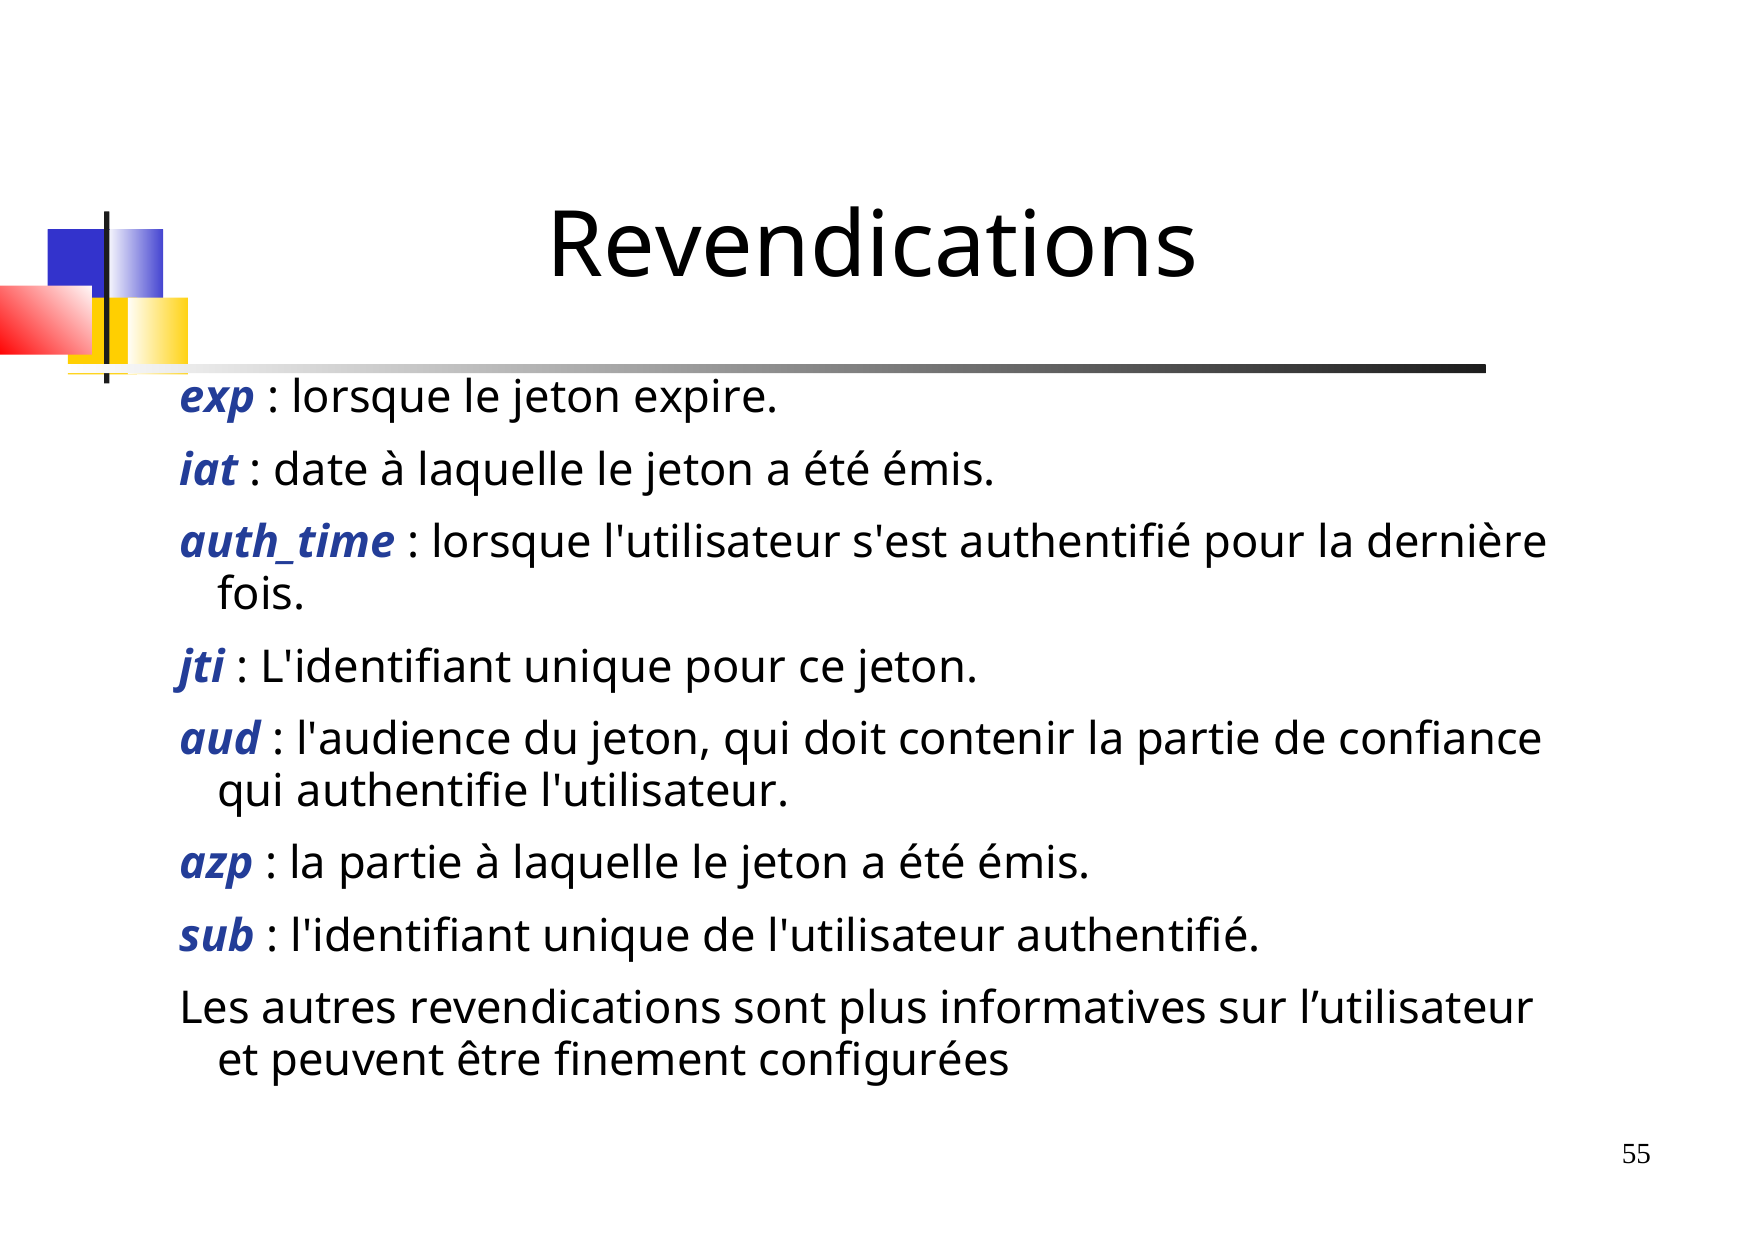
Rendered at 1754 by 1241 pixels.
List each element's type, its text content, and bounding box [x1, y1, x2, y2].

list exp : lorsque le jeton expire. iat : date à laquelle le jeton a été émis. auth_time : lorsque l'utilisateur s'est authentifié pour la dernière fois. jti : L'identifiant unique pour ce jeton. aud : l'audience du jeton, qui doit contenir la partie de confiance qui authentifie l'utilisateur. azp : la partie à laquelle le jeton a été émis. sub : l'identifiant unique de l'utilisateur authentifié. Les autres revendications sont plus informatives sur l’utilisateur et peuvent être finement configurées [179, 371, 1567, 1091]
title Revendications [179, 139, 1567, 351]
